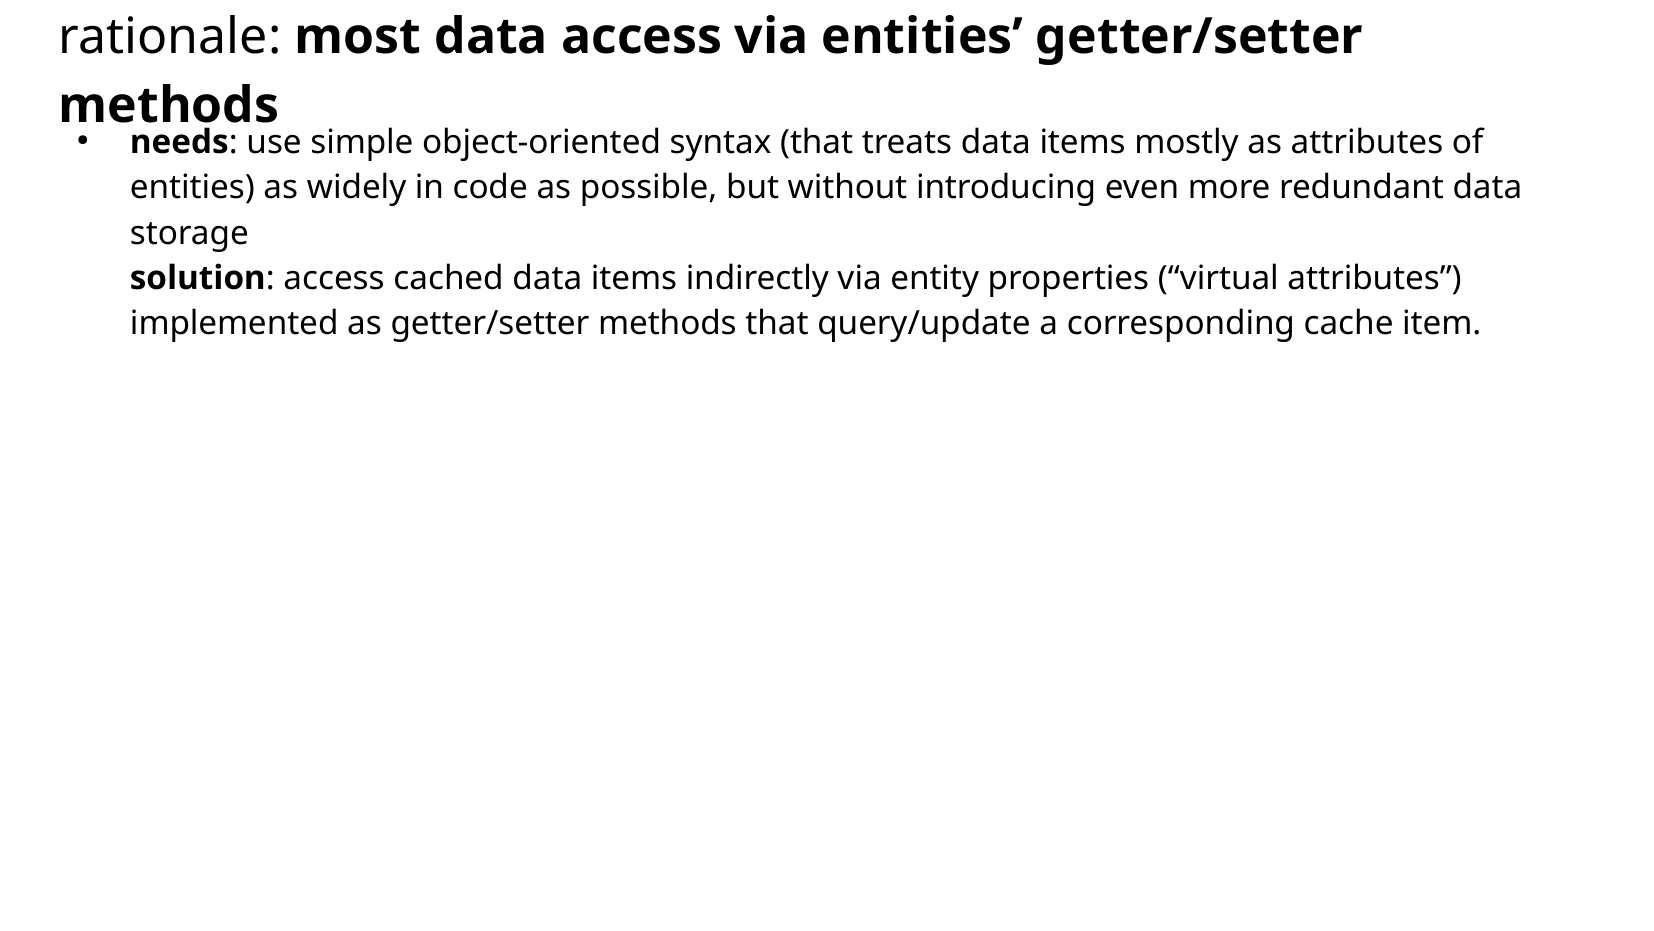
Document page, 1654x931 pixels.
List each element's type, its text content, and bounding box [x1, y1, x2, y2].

title rationale: most data access via entities’ getter/setter methods [59, 37, 1595, 101]
list needs: use simple object-oriented syntax (that treats data items mostly as attributes of entities) as widely in code as possible, but without introducing even more redundant data storage solution: access cached data items indirectly via entity properties (“virtual attributes”) implemented as getter/setter methods that query/update a corresponding cache item. [59, 118, 1595, 857]
